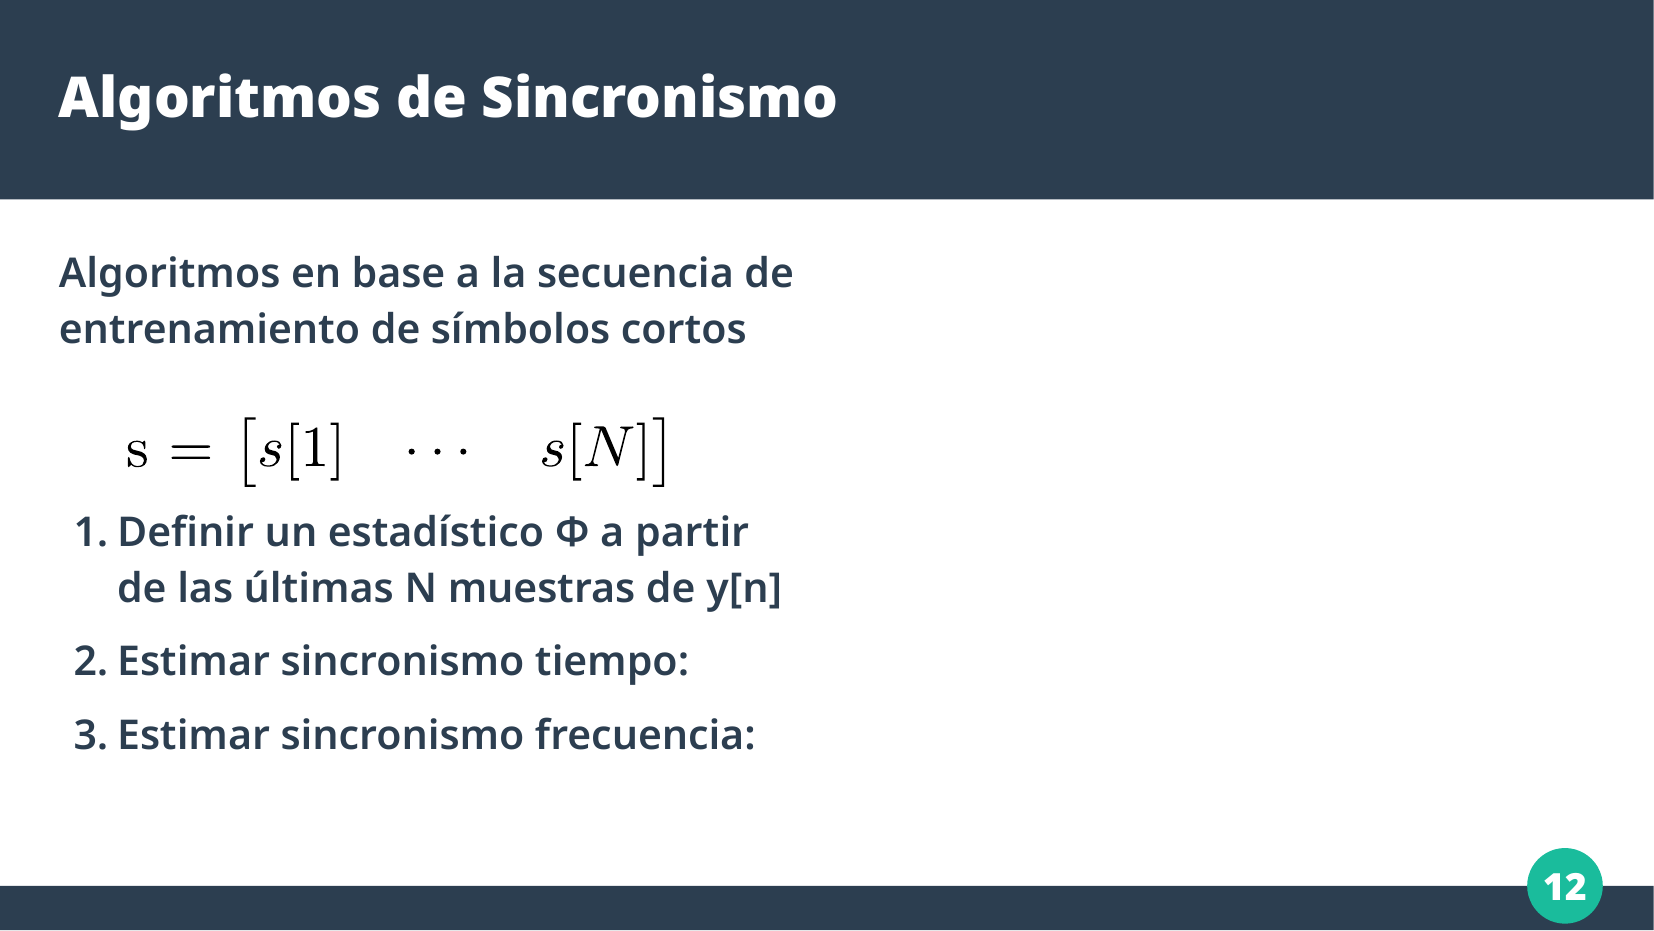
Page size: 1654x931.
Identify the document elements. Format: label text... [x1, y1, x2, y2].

text_box [127, 417, 665, 487]
title Algoritmos de Sincronismo [59, 37, 1595, 155]
list Algoritmos en base a la secuencia de entrenamiento de símbolos cortos Definir un estadístico Φ a partir de las últimas N muestras de y[n] Estimar sincronismo tiempo: Estimar sincronismo frecuencia: [59, 243, 809, 864]
